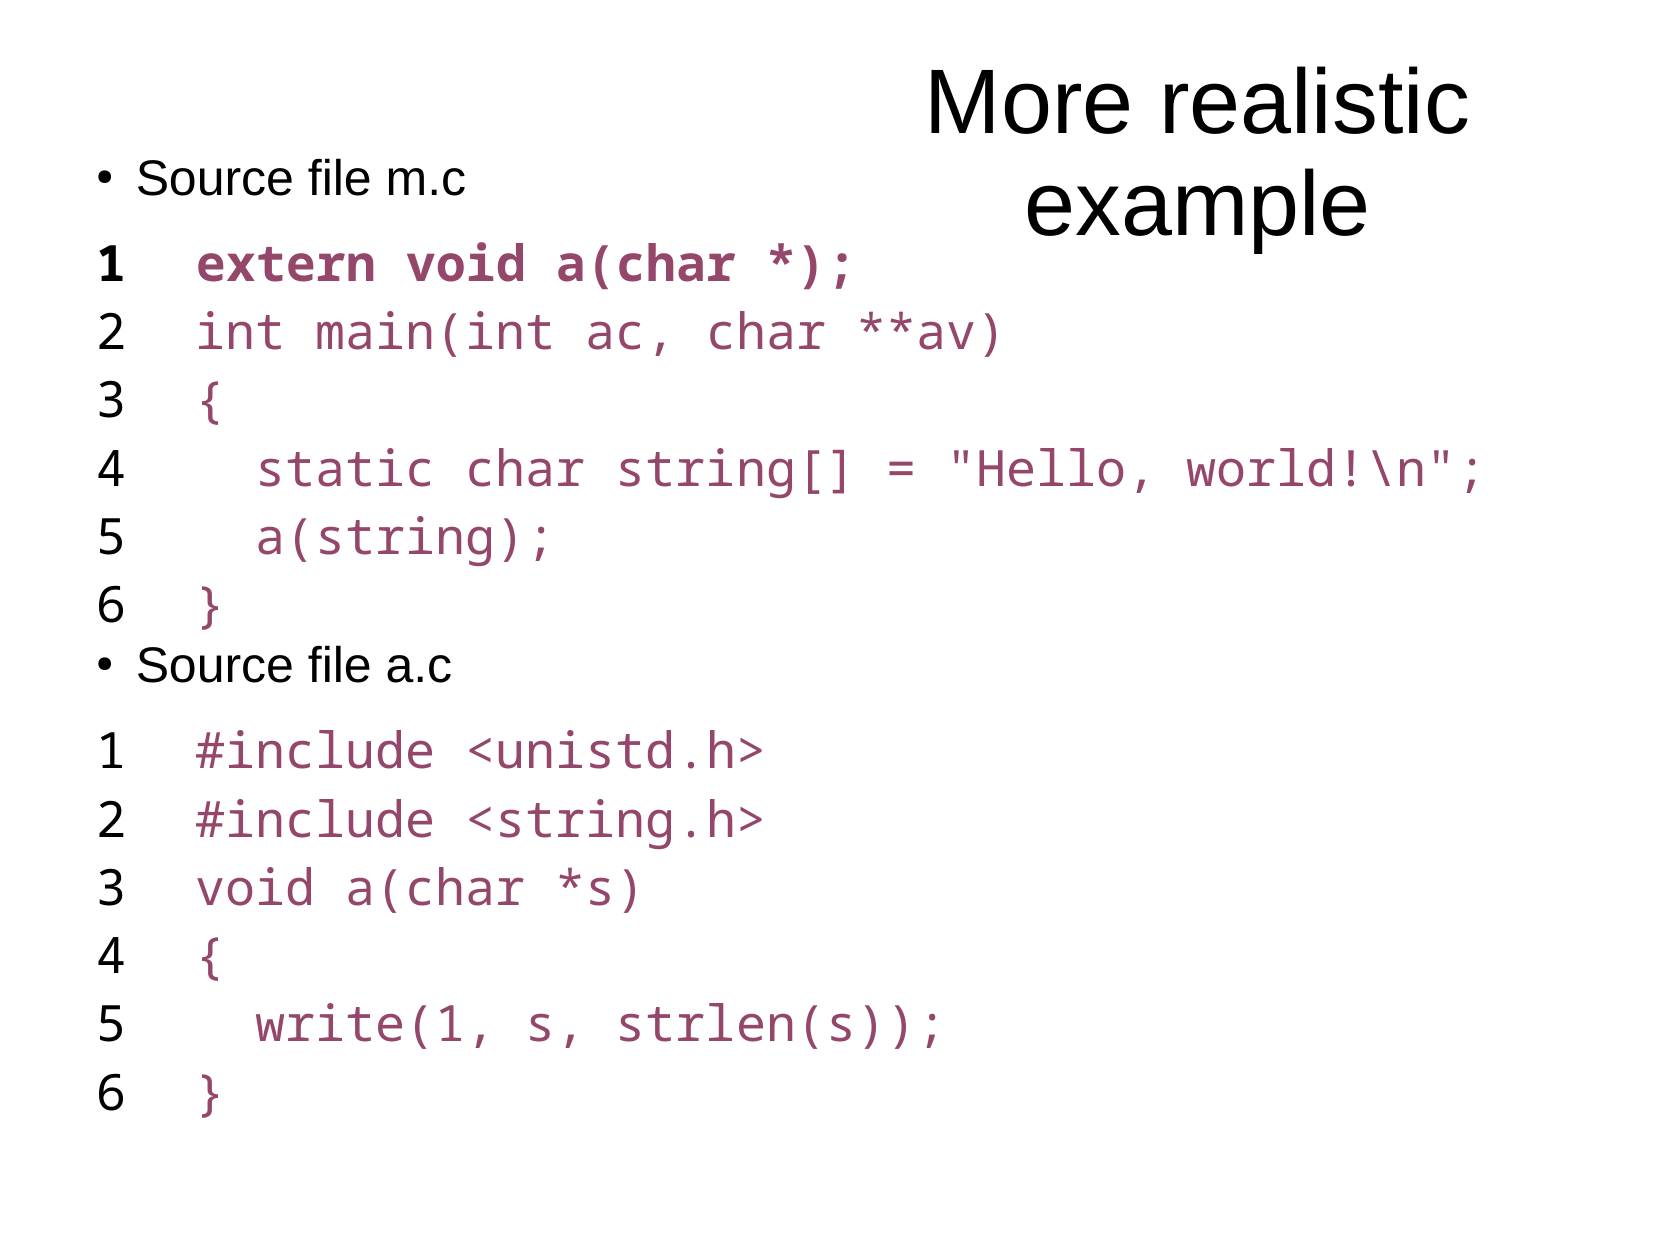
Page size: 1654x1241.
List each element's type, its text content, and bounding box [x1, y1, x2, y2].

title More realistic example [825, 49, 1571, 150]
list Source file m.c extern void a(char *); int main(int ac, char **av) { static char string[] = "Hello, world!\n"; a(string); } Source file a.c #include <unistd.h> #include <string.h> void a(char *s) { write(1, s, strlen(s)); } [82, 150, 1571, 1126]
